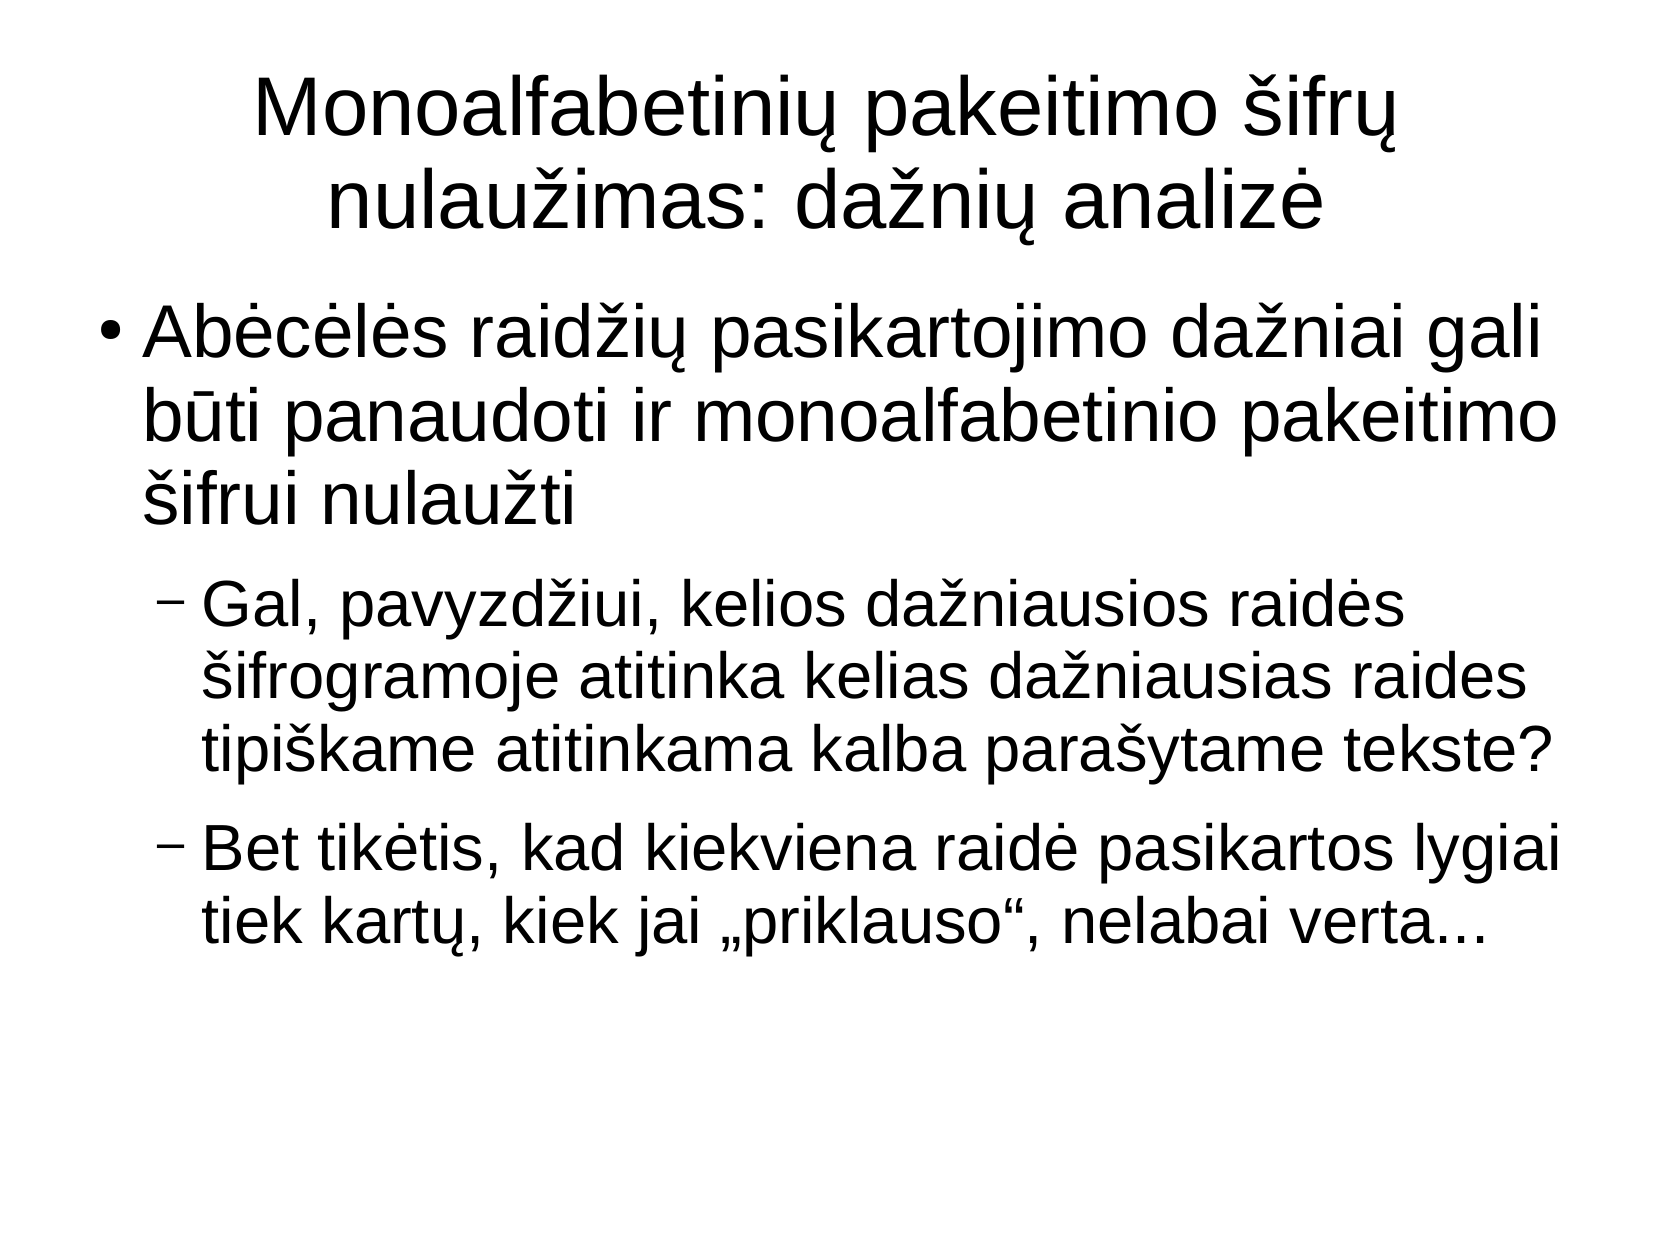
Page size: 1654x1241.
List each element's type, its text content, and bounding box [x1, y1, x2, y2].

list Abėcėlės raidžių pasikartojimo dažniai gali būti panaudoti ir monoalfabetinio pakeitimo šifrui nulaužti Gal, pavyzdžiui, kelios dažniausios raidės šifrogramoje atitinka kelias dažniausias raides tipiškame atitinkama kalba parašytame tekste? Bet tikėtis, kad kiekviena raidė pasikartos lygiai tiek kartų, kiek jai „priklauso“, nelabai verta... [82, 290, 1571, 1010]
title Monoalfabetinių pakeitimo šifrų nulaužimas: dažnių analizė [82, 49, 1571, 257]
